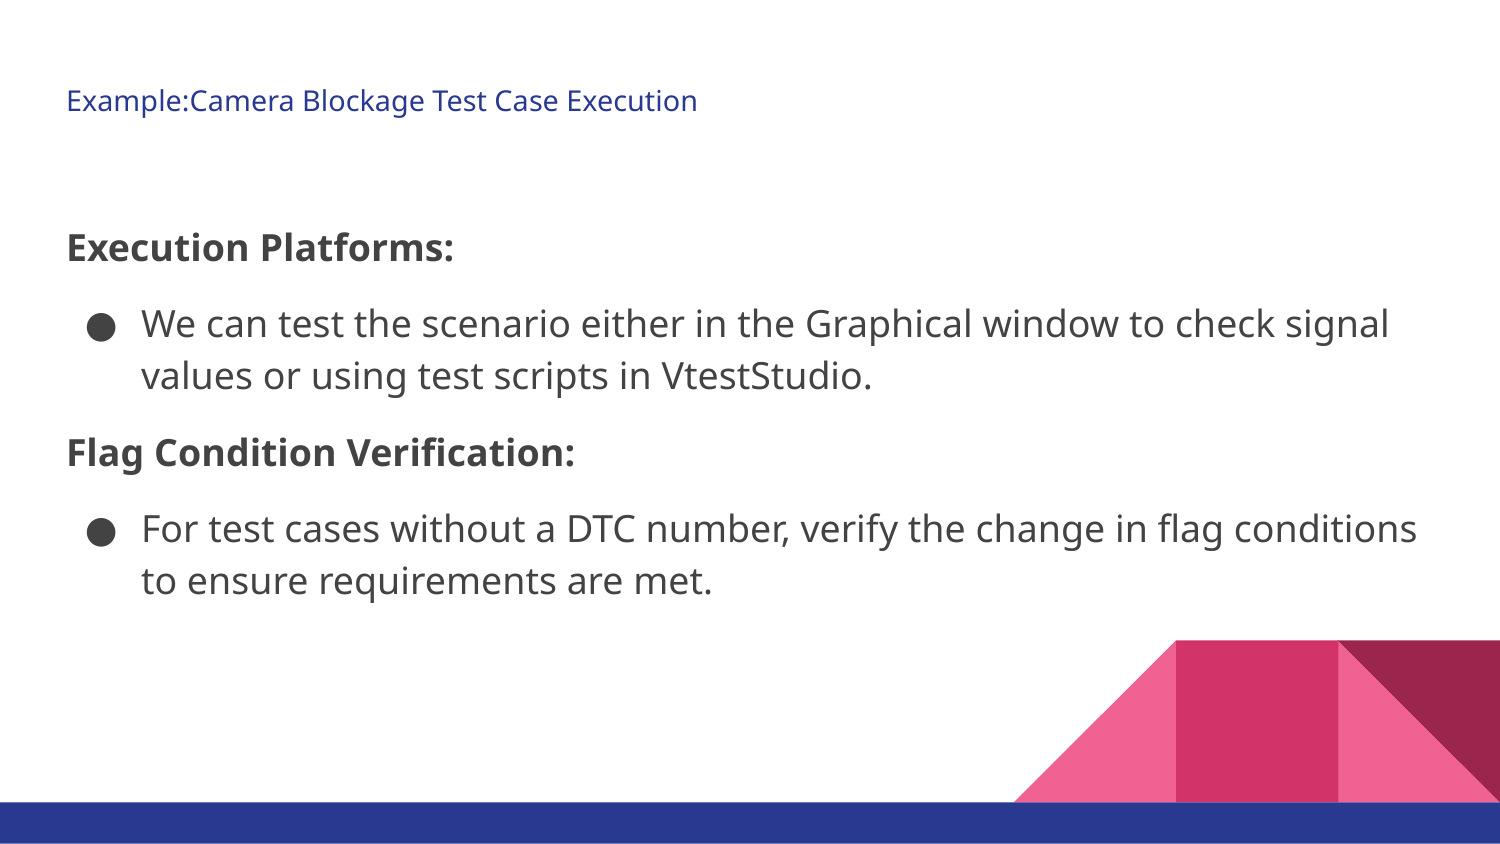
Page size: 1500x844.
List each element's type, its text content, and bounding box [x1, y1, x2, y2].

title Example:Camera Blockage Test Case Execution [51, 67, 1449, 167]
list Execution Platforms: We can test the scenario either in the Graphical window to check signal values or using test scripts in VtestStudio. Flag Condition Verification: For test cases without a DTC number, verify the change in flag conditions to ensure requirements are met. [51, 201, 1449, 750]
